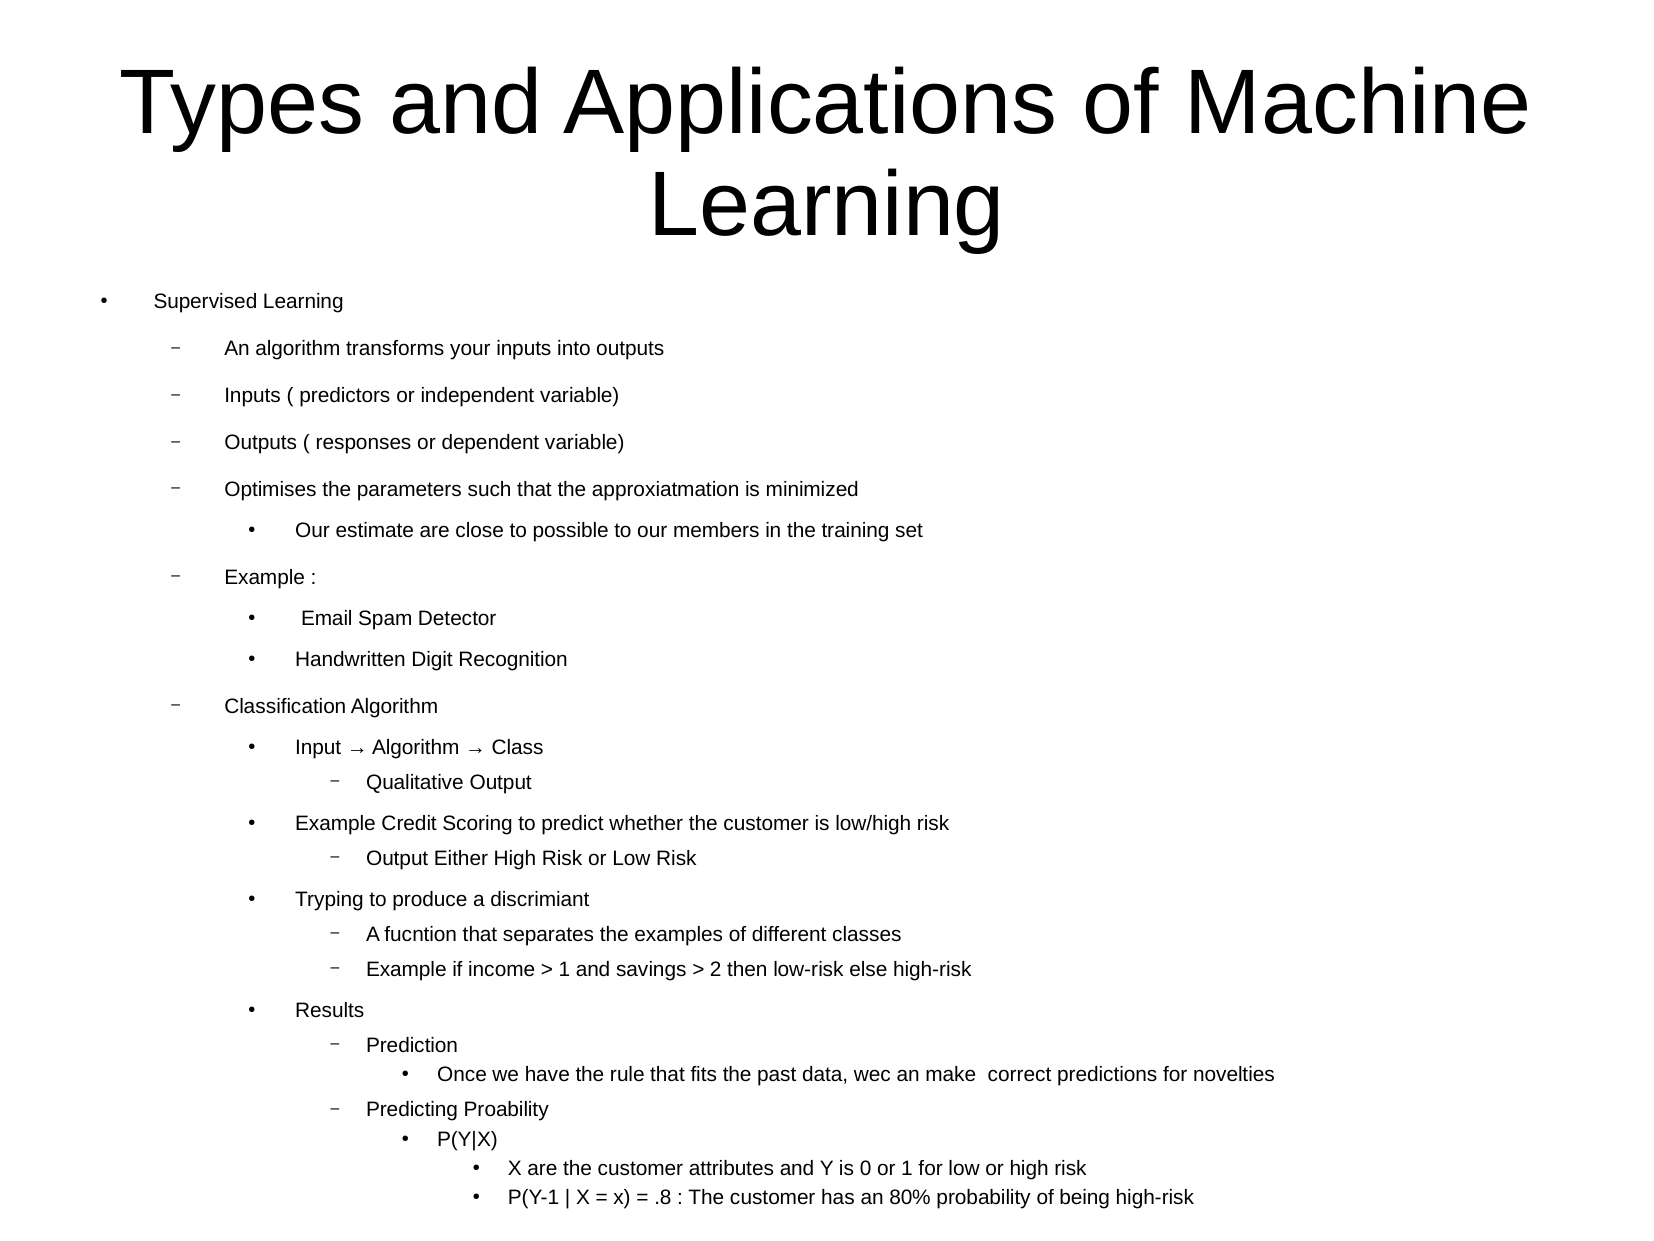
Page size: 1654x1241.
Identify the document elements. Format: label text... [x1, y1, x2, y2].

list Supervised Learning An algorithm transforms your inputs into outputs Inputs ( predictors or independent variable) Outputs ( responses or dependent variable) Optimises the parameters such that the approxiatmation is minimized Our estimate are close to possible to our members in the training set Example : Email Spam Detector Handwritten Digit Recognition Classification Algorithm Input → Algorithm → Class Qualitative Output Example Credit Scoring to predict whether the customer is low/high risk Output Either High Risk or Low Risk Tryping to produce a discrimiant A fucntion that separates the examples of different classes Example if income > 1 and savings > 2 then low-risk else high-risk Results Prediction Once we have the rule that fits the past data, wec an make correct predictions for novelties Predicting Proability P(Y|X) X are the customer attributes and Y is 0 or 1 for low or high risk P(Y-1 | X = x) = .8 : The customer has an 80% probability of being high-risk [82, 290, 1571, 1217]
title Types and Applications of Machine Learning [82, 49, 1571, 257]
